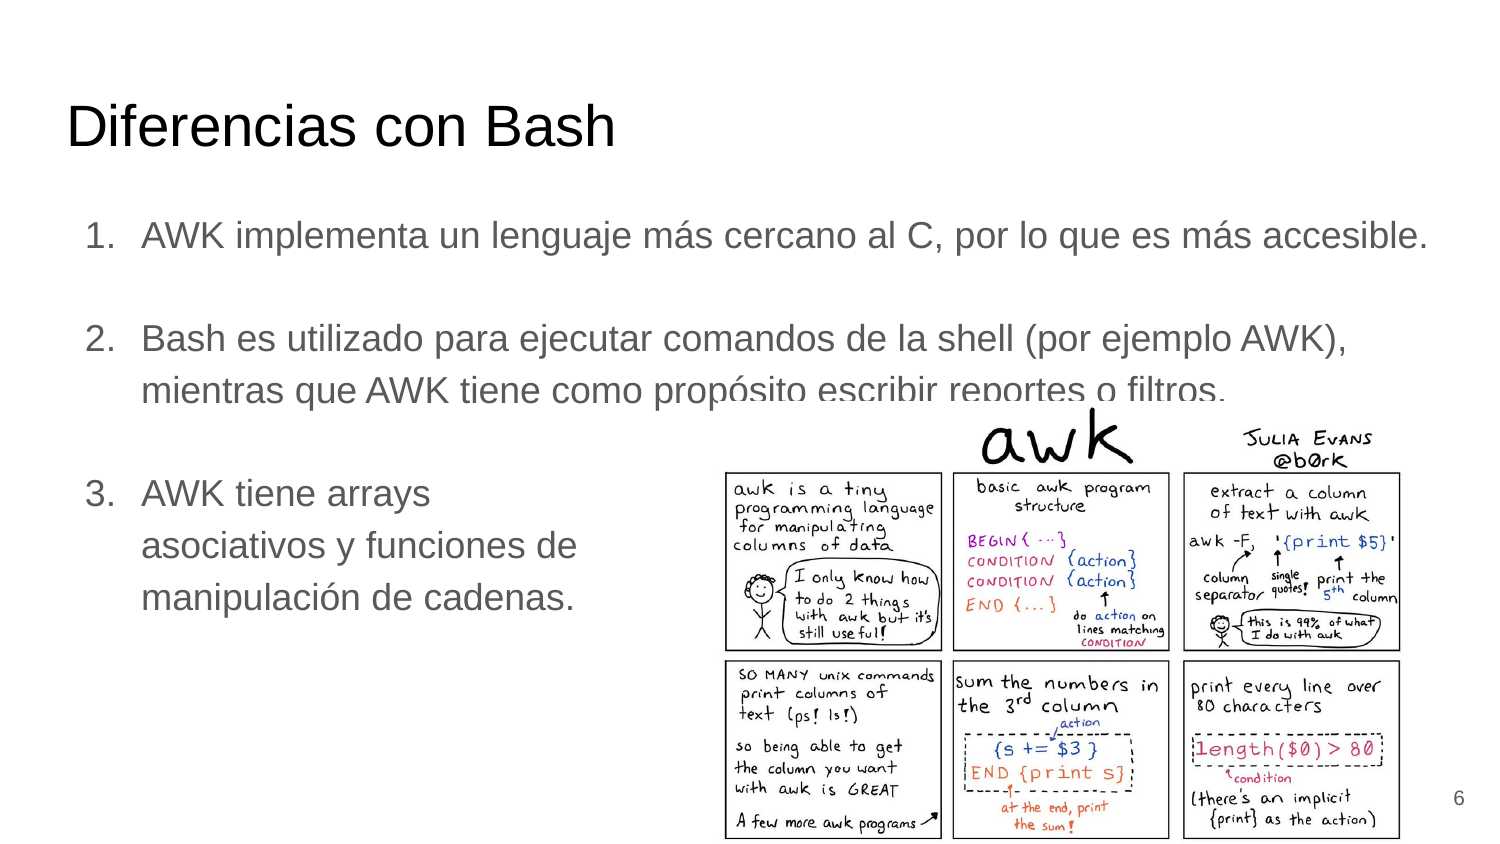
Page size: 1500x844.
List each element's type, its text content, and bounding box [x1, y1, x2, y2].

list AWK implementa un lenguaje más cercano al C, por lo que es más accesible. Bash es utilizado para ejecutar comandos de la shell (por ejemplo AWK), mientras que AWK tiene como propósito escribir reportes o filtros. AWK tiene arrays asociativos y funciones de manipulación de cadenas. [51, 189, 1449, 637]
title Diferencias con Bash [51, 72, 1449, 167]
picture [718, 401, 1408, 844]
slide_number <number> [1408, 764, 1480, 830]
